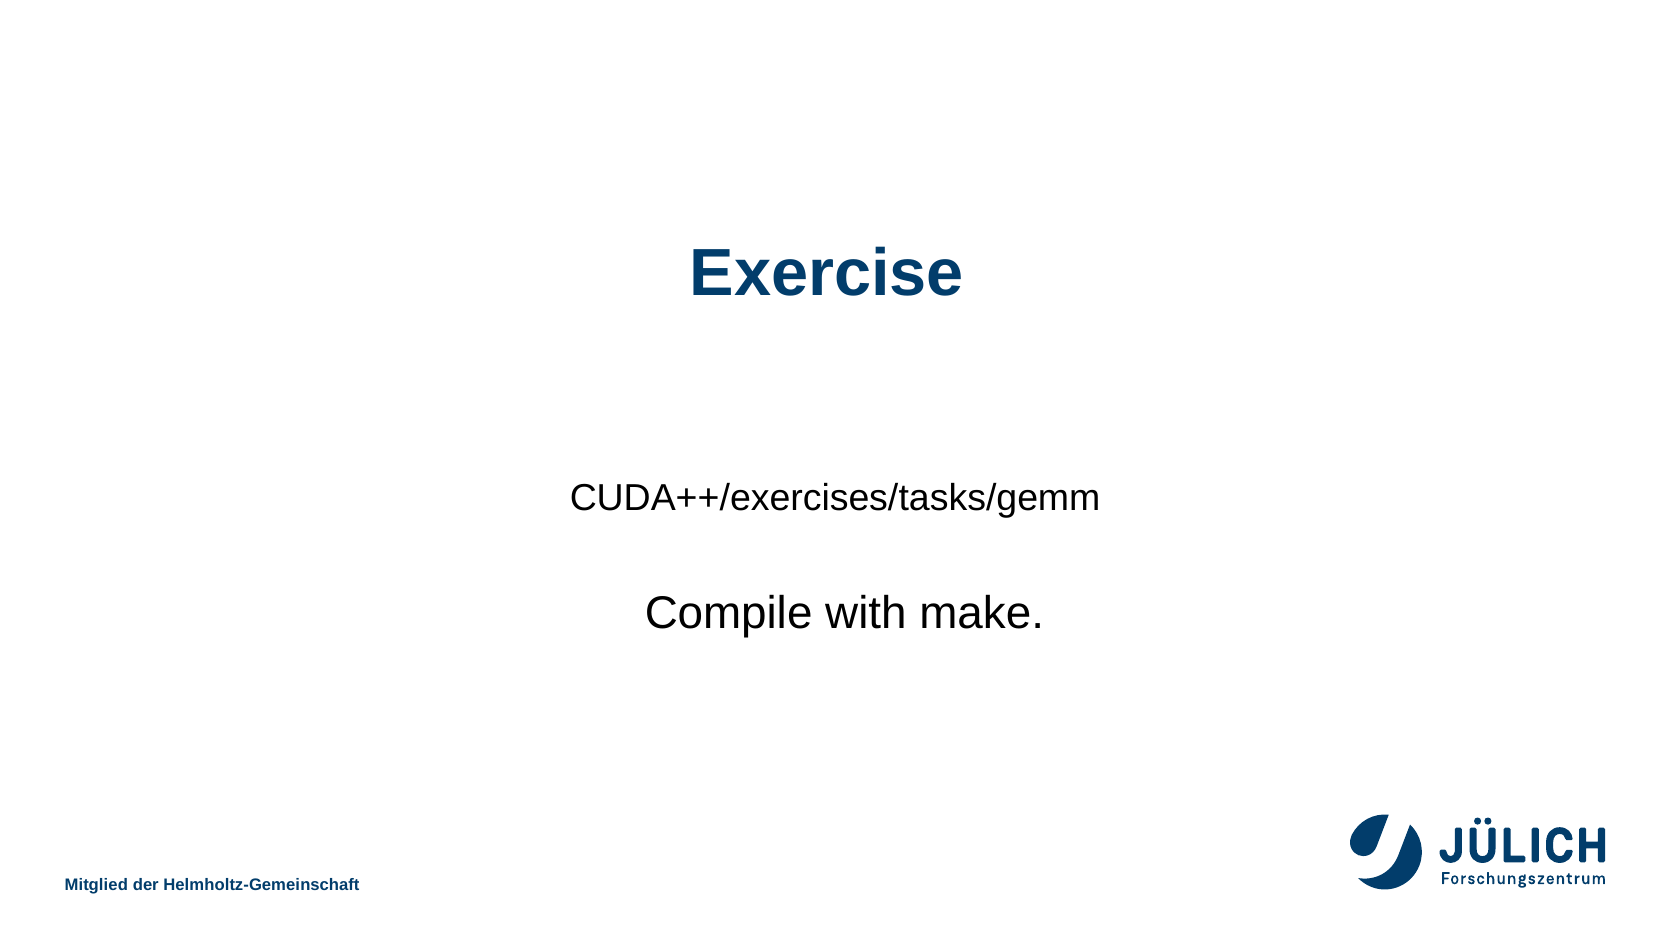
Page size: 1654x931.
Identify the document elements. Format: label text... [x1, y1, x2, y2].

list Exercise [50, 217, 1604, 757]
